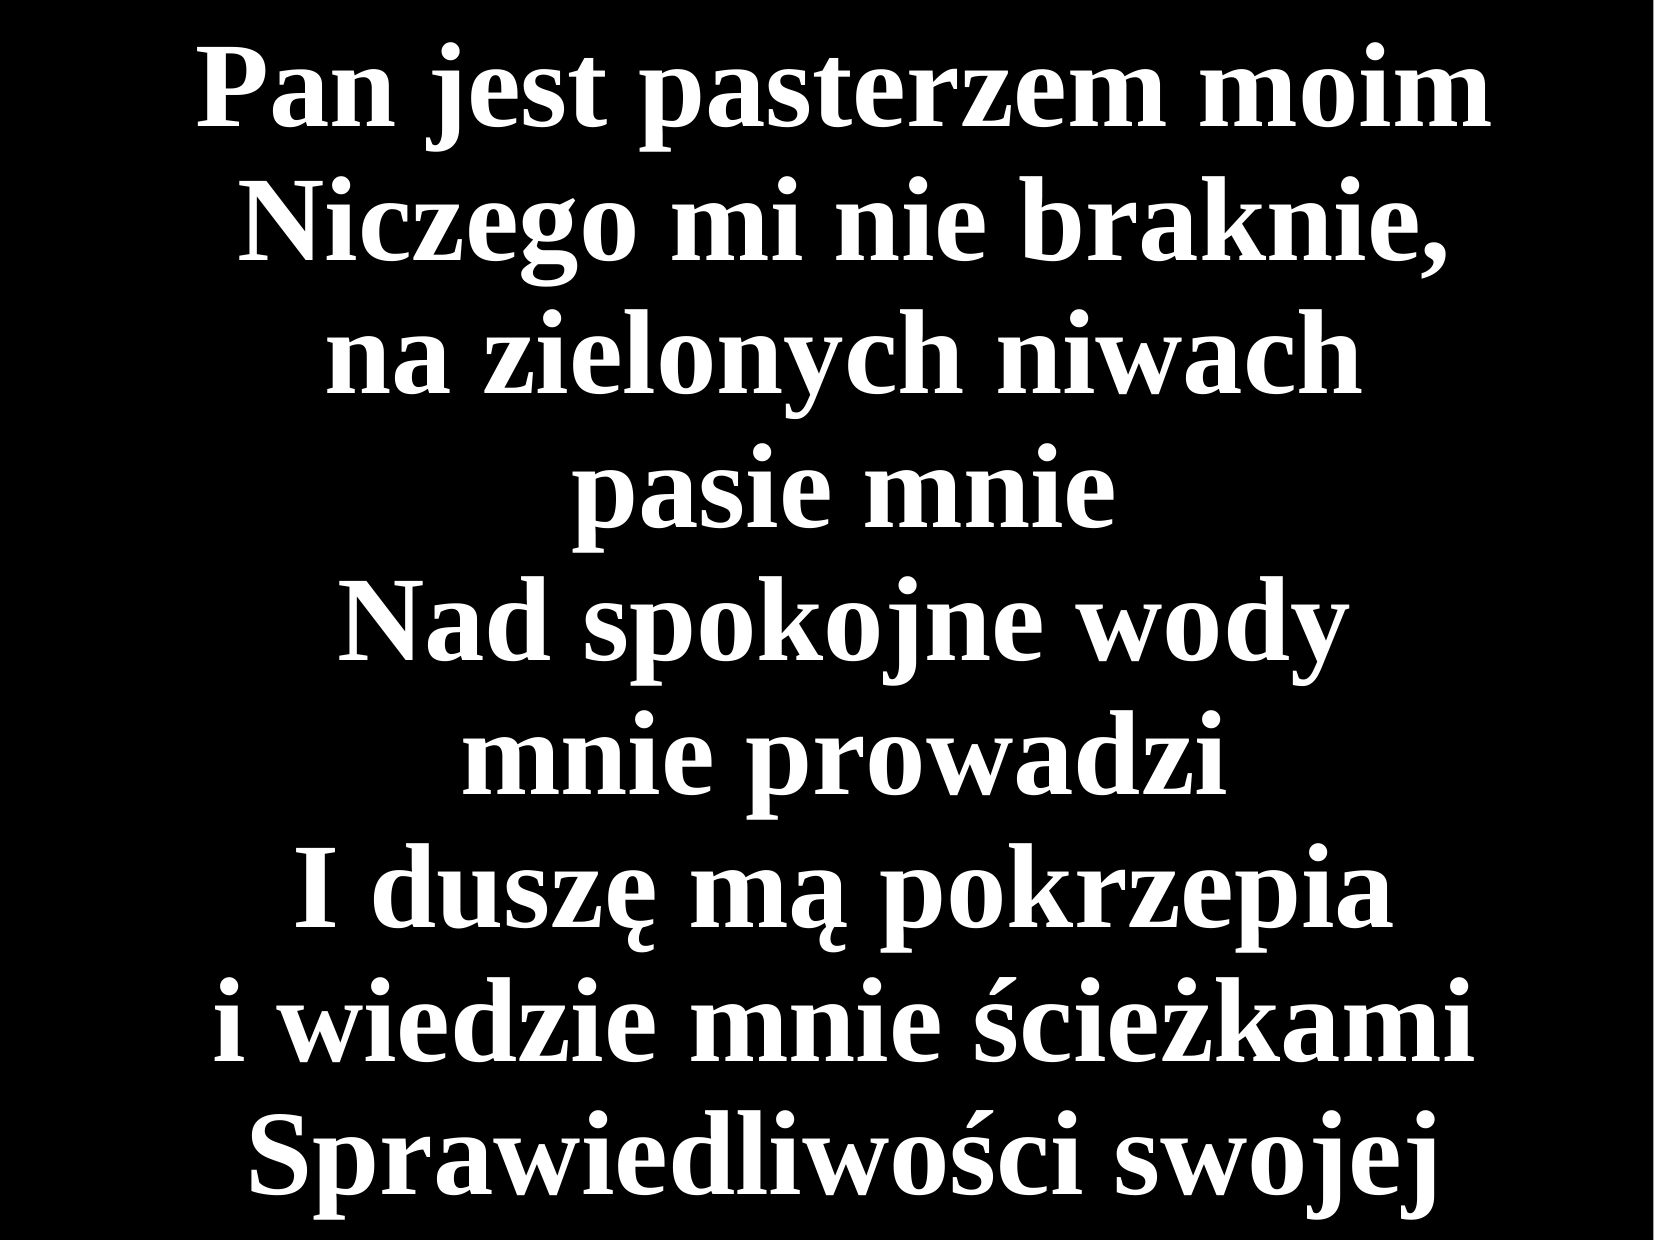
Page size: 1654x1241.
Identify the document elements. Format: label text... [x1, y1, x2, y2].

subtitle Pan jest pasterzem moim Niczego mi nie braknie, na zielonych niwach pasie mnie Nad spokojne wody mnie prowadzi I duszę mą pokrzepia i wiedzie mnie ścieżkami Sprawiedliwości swojej [0, 0, 1654, 1241]
